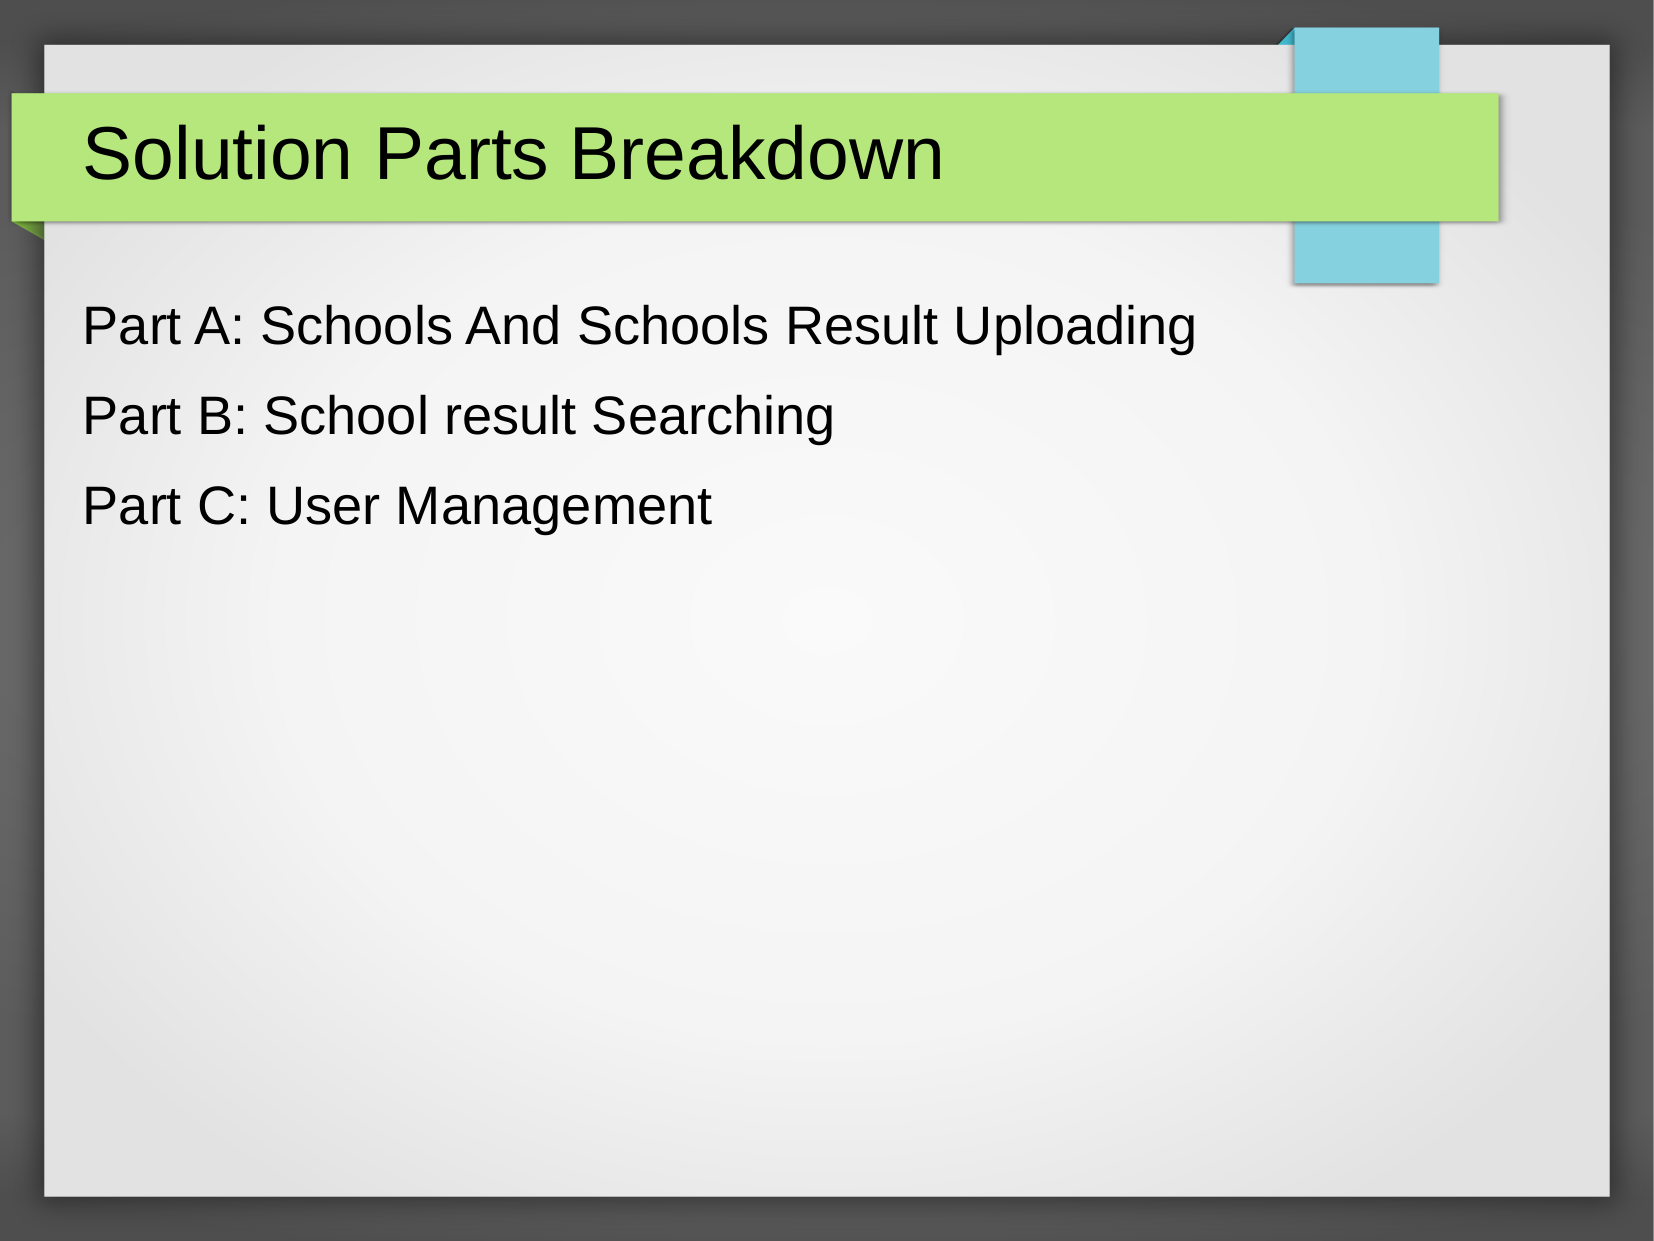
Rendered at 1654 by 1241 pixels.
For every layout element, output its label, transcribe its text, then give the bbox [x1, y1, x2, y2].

title Solution Parts Breakdown [82, 94, 1264, 213]
picture [0, 0, 1654, 1241]
list Part A: Schools And Schools Result Uploading Part B: School result Searching Part C: User Management [82, 295, 1571, 1015]
